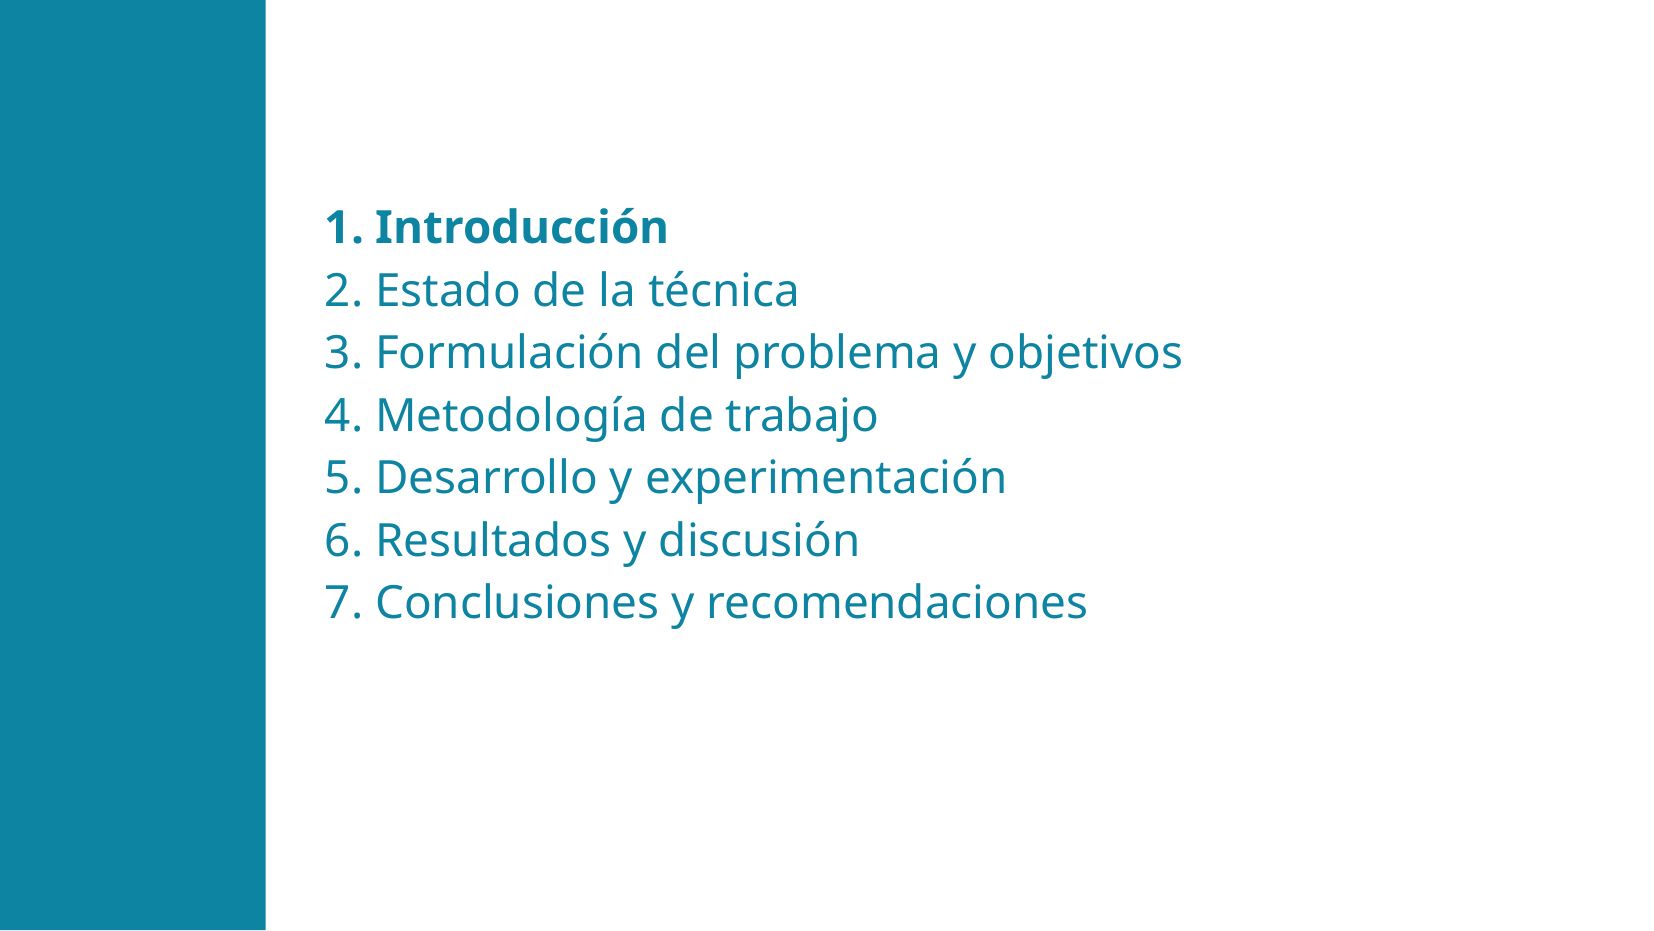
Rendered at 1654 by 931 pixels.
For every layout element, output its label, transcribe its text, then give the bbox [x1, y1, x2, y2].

subtitle 1. Introducción 2. Estado de la técnica 3. Formulación del problema y objetivos 4. Metodología de trabajo 5. Desarrollo y experimentación 6. Resultados y discusión 7. Conclusiones y recomendaciones [324, 29, 1565, 798]
